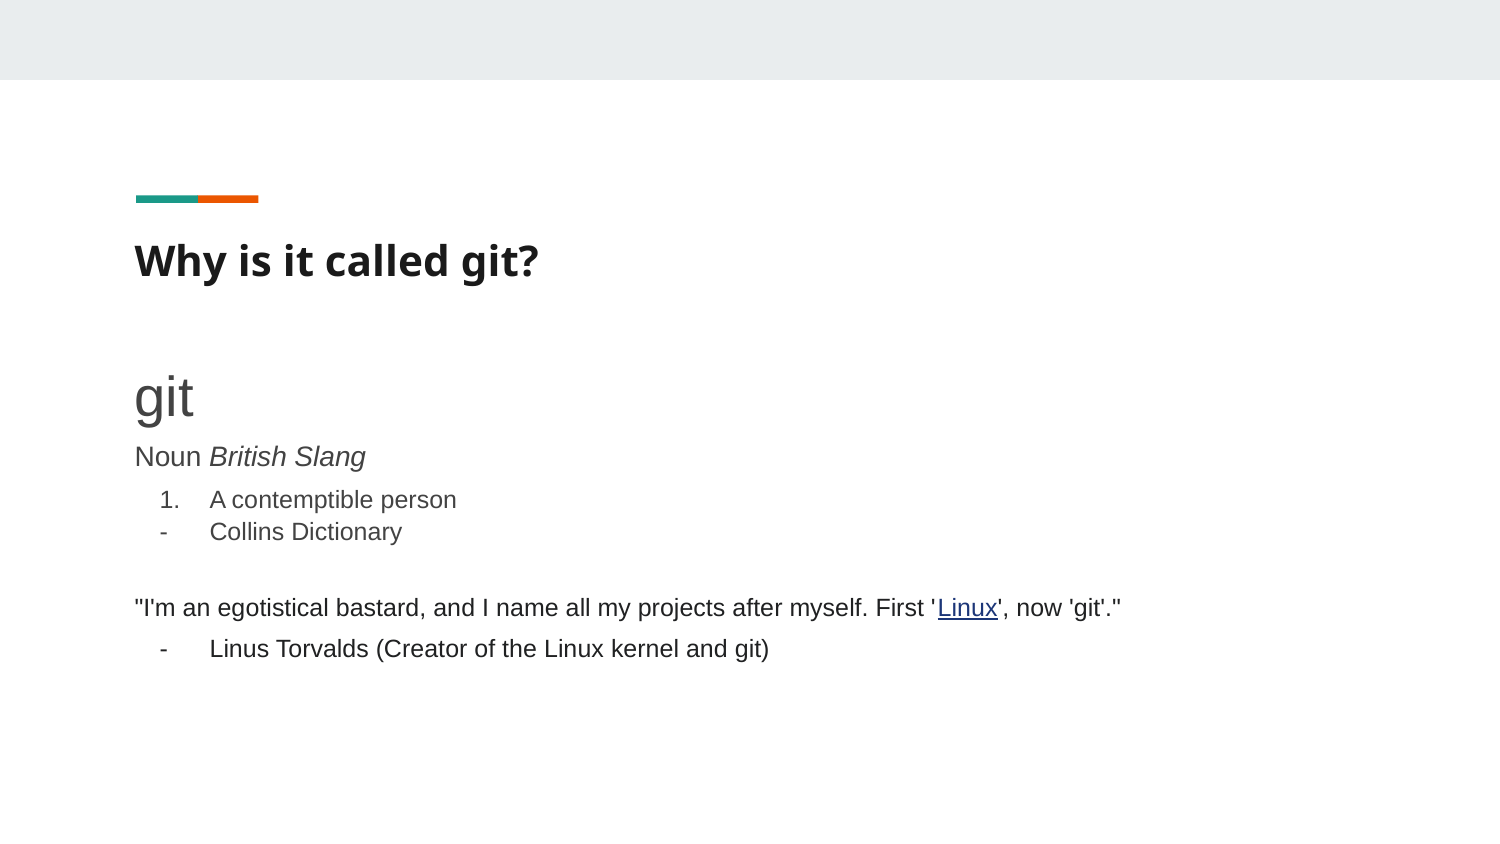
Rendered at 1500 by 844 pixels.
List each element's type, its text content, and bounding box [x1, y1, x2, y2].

list git Noun British Slang A contemptible person Collins Dictionary "I'm an egotistical bastard, and I name all my projects after myself. First 'Linux', now 'git'." Linus Torvalds (Creator of the Linux kernel and git) [119, 341, 1381, 712]
title Why is it called git? [119, 216, 1381, 305]
